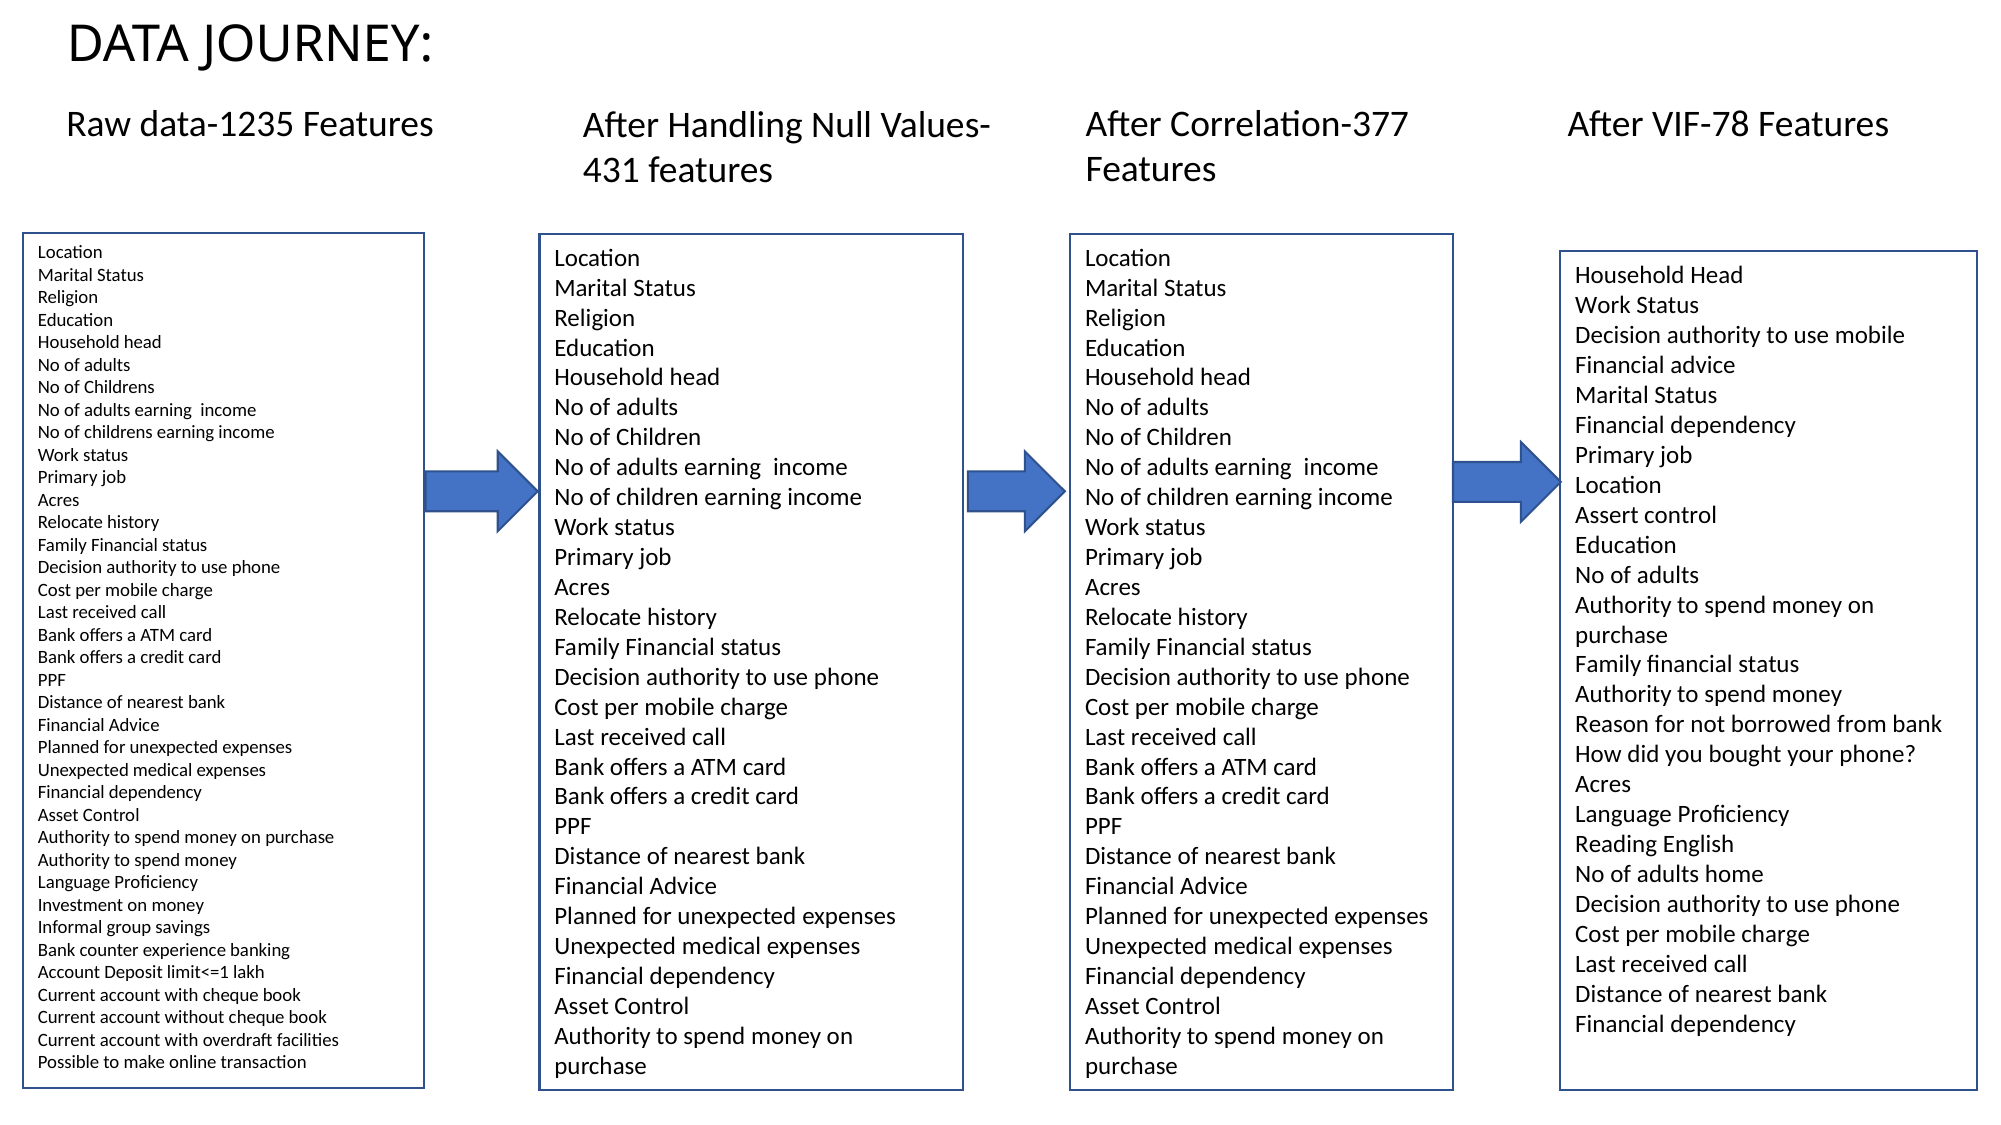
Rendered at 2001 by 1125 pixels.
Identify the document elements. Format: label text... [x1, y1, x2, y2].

title DATA JOURNEY: [51, 9, 1777, 80]
text_box Location Marital Status Religion Education Household head No of adults No of Childrens No of adults earning income No of childrens earning income Work status Primary job Acres Relocate history Family Financial status Decision authority to use phone Cost per mobile charge Last received call Bank offers a ATM card Bank offers a credit card PPF Distance of nearest bank Financial Advice Planned for unexpected expenses Unexpected medical expenses Financial dependency Asset Control Authority to spend money on purchase Authority to spend money Language Proficiency Investment on money Informal group savings Bank counter experience banking Account Deposit limit<=1 lakh Current account with cheque book Current account without cheque book Current account with overdraft facilities Possible to make online transaction [23, 233, 424, 1088]
text_box [1452, 442, 1561, 522]
text_box Household Head Work Status Decision authority to use mobile Financial advice Marital Status Financial dependency Primary job Location Assert control Education No of adults Authority to spend money on purchase Family financial status Authority to spend money Reason for not borrowed from bank How did you bought your phone? Acres Language Proficiency Reading English No of adults home Decision authority to use phone Cost per mobile charge Last received call Distance of nearest bank Financial dependency [1560, 251, 1977, 1090]
text_box Location Marital Status Religion Education Household head No of adults No of Children No of adults earning income No of children earning income Work status Primary job Acres Relocate history Family Financial status Decision authority to use phone Cost per mobile charge Last received call Bank offers a ATM card Bank offers a credit card PPF Distance of nearest bank Financial Advice Planned for unexpected expenses Unexpected medical expenses Financial dependency Asset Control Authority to spend money on purchase [539, 234, 963, 1090]
text_box [967, 451, 1065, 532]
text_box After Correlation-377 Features [1070, 91, 1463, 200]
text_box After Handling Null Values-431 features [567, 92, 1012, 201]
text_box Raw data-1235 Features [51, 91, 502, 153]
text_box [425, 451, 538, 532]
text_box After VIF-78 Features [1552, 91, 1914, 152]
text_box Location Marital Status Religion Education Household head No of adults No of Children No of adults earning income No of children earning income Work status Primary job Acres Relocate history Family Financial status Decision authority to use phone Cost per mobile charge Last received call Bank offers a ATM card Bank offers a credit card PPF Distance of nearest bank Financial Advice Planned for unexpected expenses Unexpected medical expenses Financial dependency Asset Control Authority to spend money on purchase [1070, 234, 1453, 1090]
